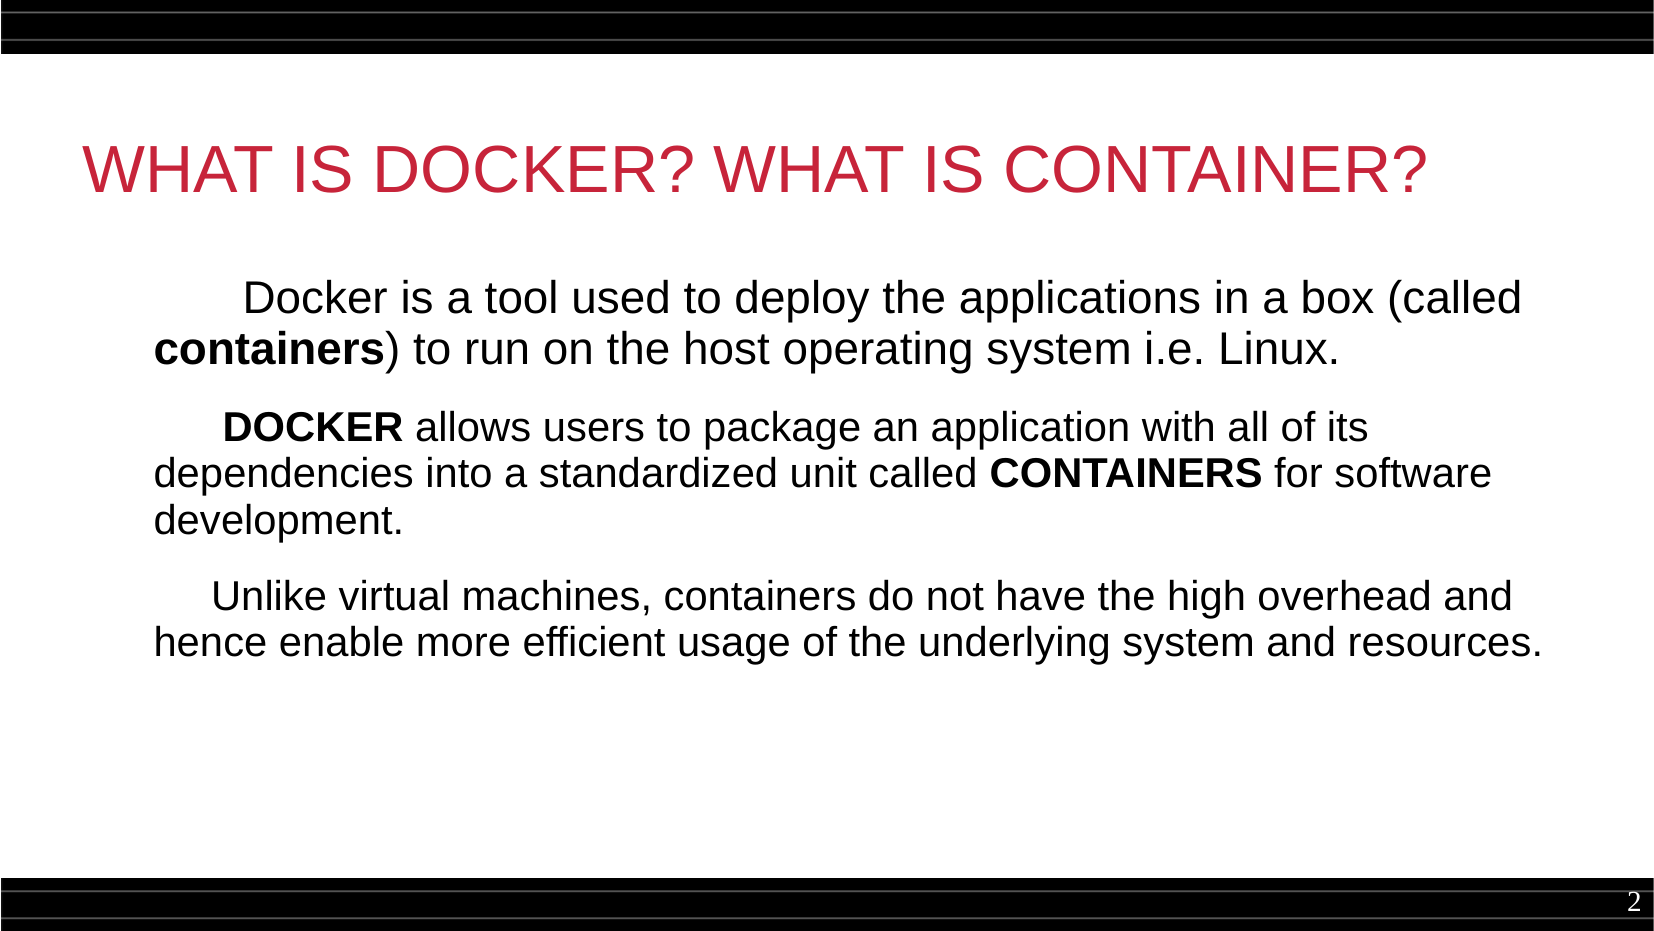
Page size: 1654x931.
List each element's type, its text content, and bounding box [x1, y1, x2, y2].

picture [1, 0, 1654, 54]
picture [1, 878, 1654, 931]
title WHAT IS DOCKER? WHAT IS CONTAINER? [82, 91, 1571, 247]
list Docker is a tool used to deploy the applications in a box (called containers) to run on the host operating system i.e. Linux. DOCKER allows users to package an application with all of its dependencies into a standardized unit called CONTAINERS for software development. Unlike virtual machines, containers do not have the high overhead and hence enable more efficient usage of the underlying system and resources. [82, 271, 1571, 851]
